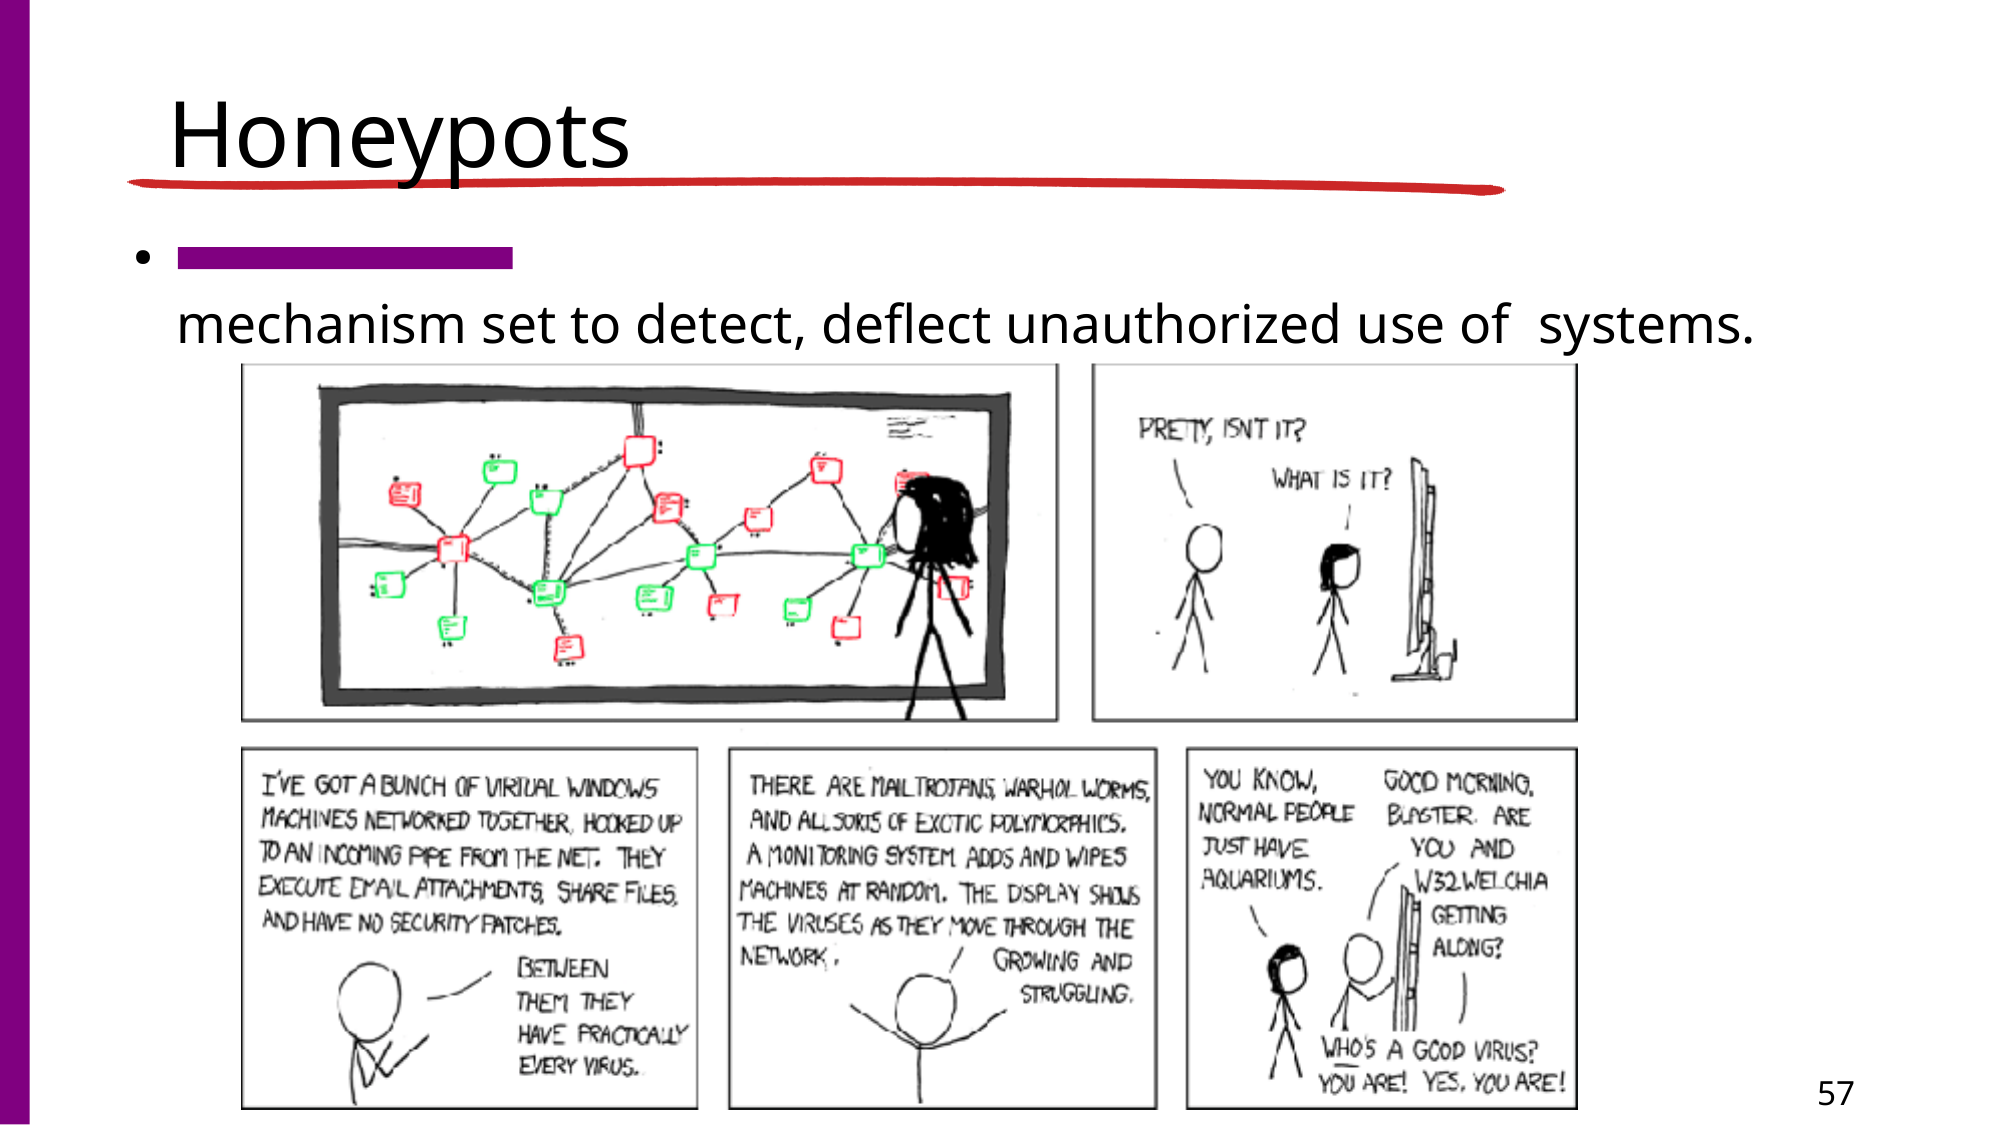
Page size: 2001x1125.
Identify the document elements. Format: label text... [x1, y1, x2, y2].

list mechanism set to detect, deflect unauthorized use of systems. [104, 218, 1805, 405]
picture [241, 362, 1578, 1111]
title Honeypots [116, 37, 1817, 225]
